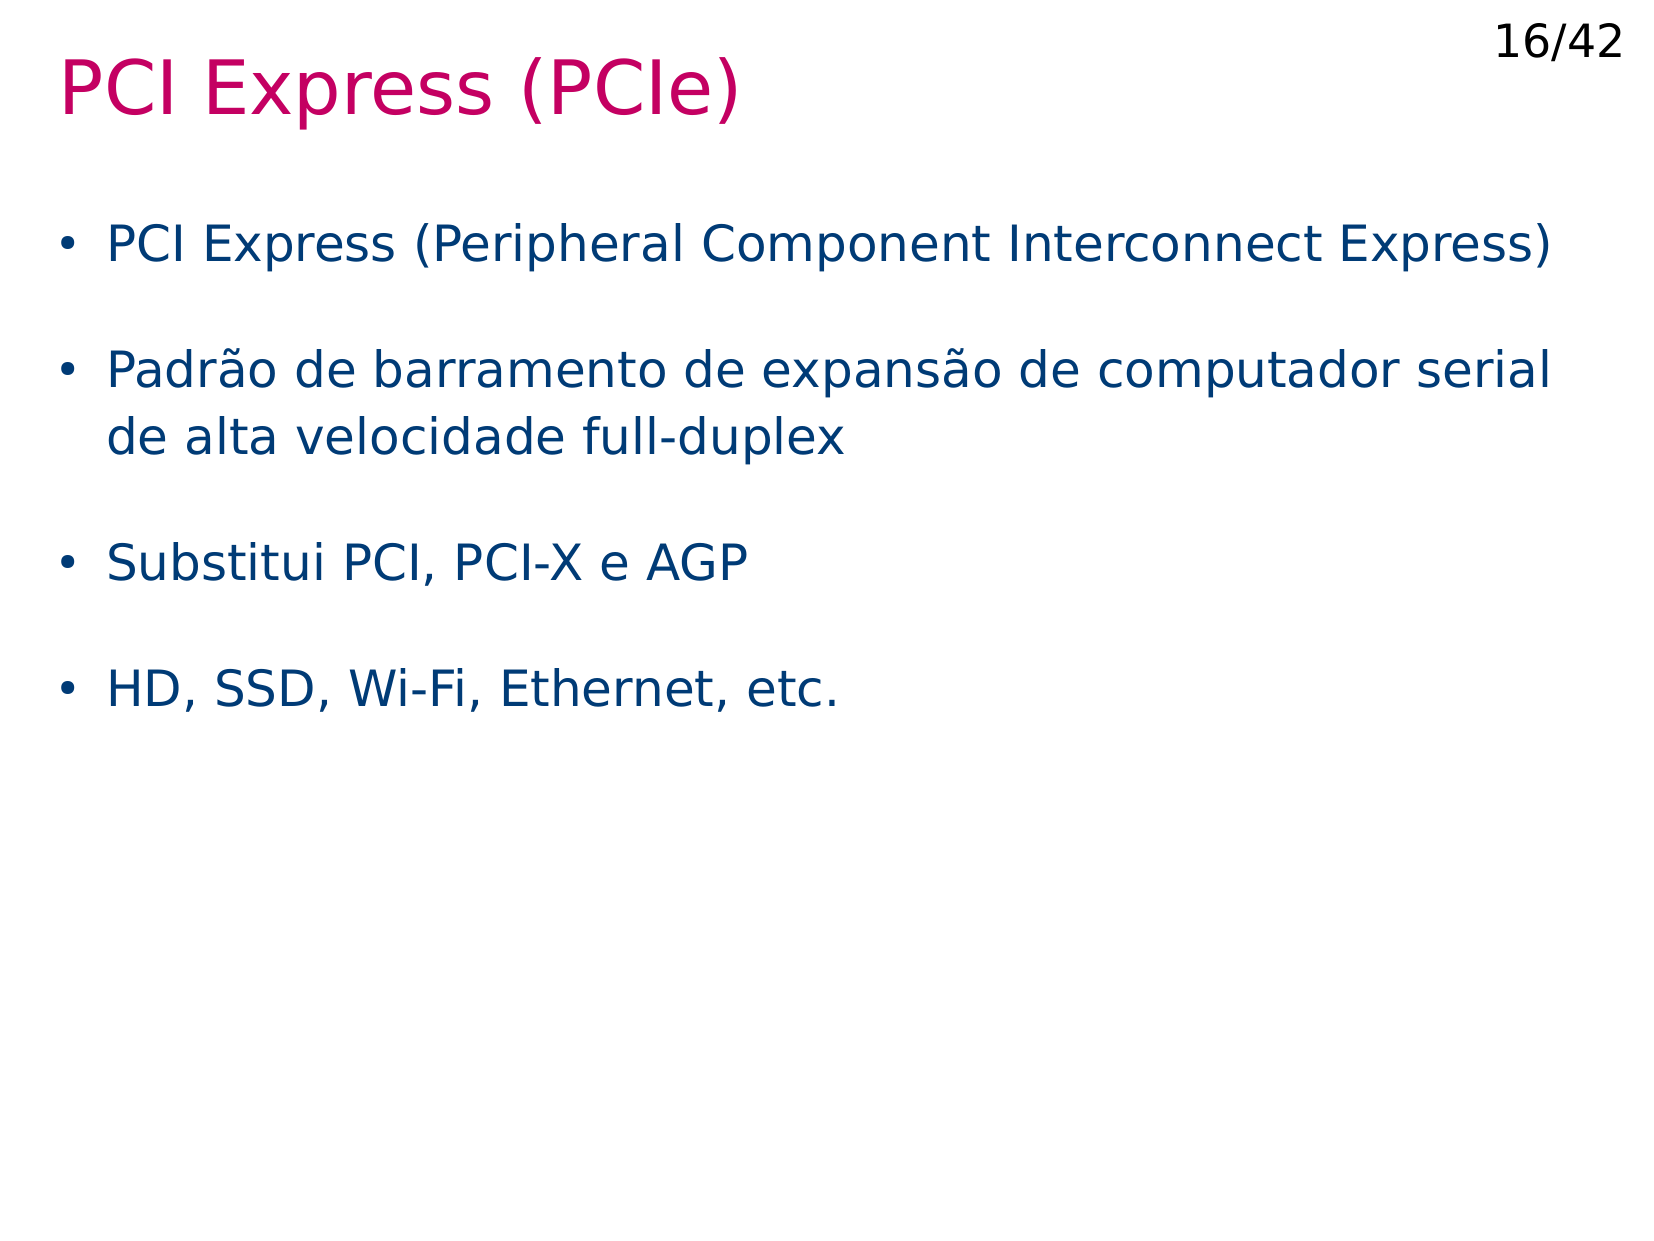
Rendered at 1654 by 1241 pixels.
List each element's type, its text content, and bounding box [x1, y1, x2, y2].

list PCI Express (Peripheral Component Interconnect Express) Padrão de barramento de expansão de computador serial de alta velocidade full-duplex Substitui PCI, PCI-X e AGP HD, SSD, Wi-Fi, Ethernet, etc. [59, 206, 1625, 1211]
title PCI Express (PCIe) [59, 29, 1625, 148]
